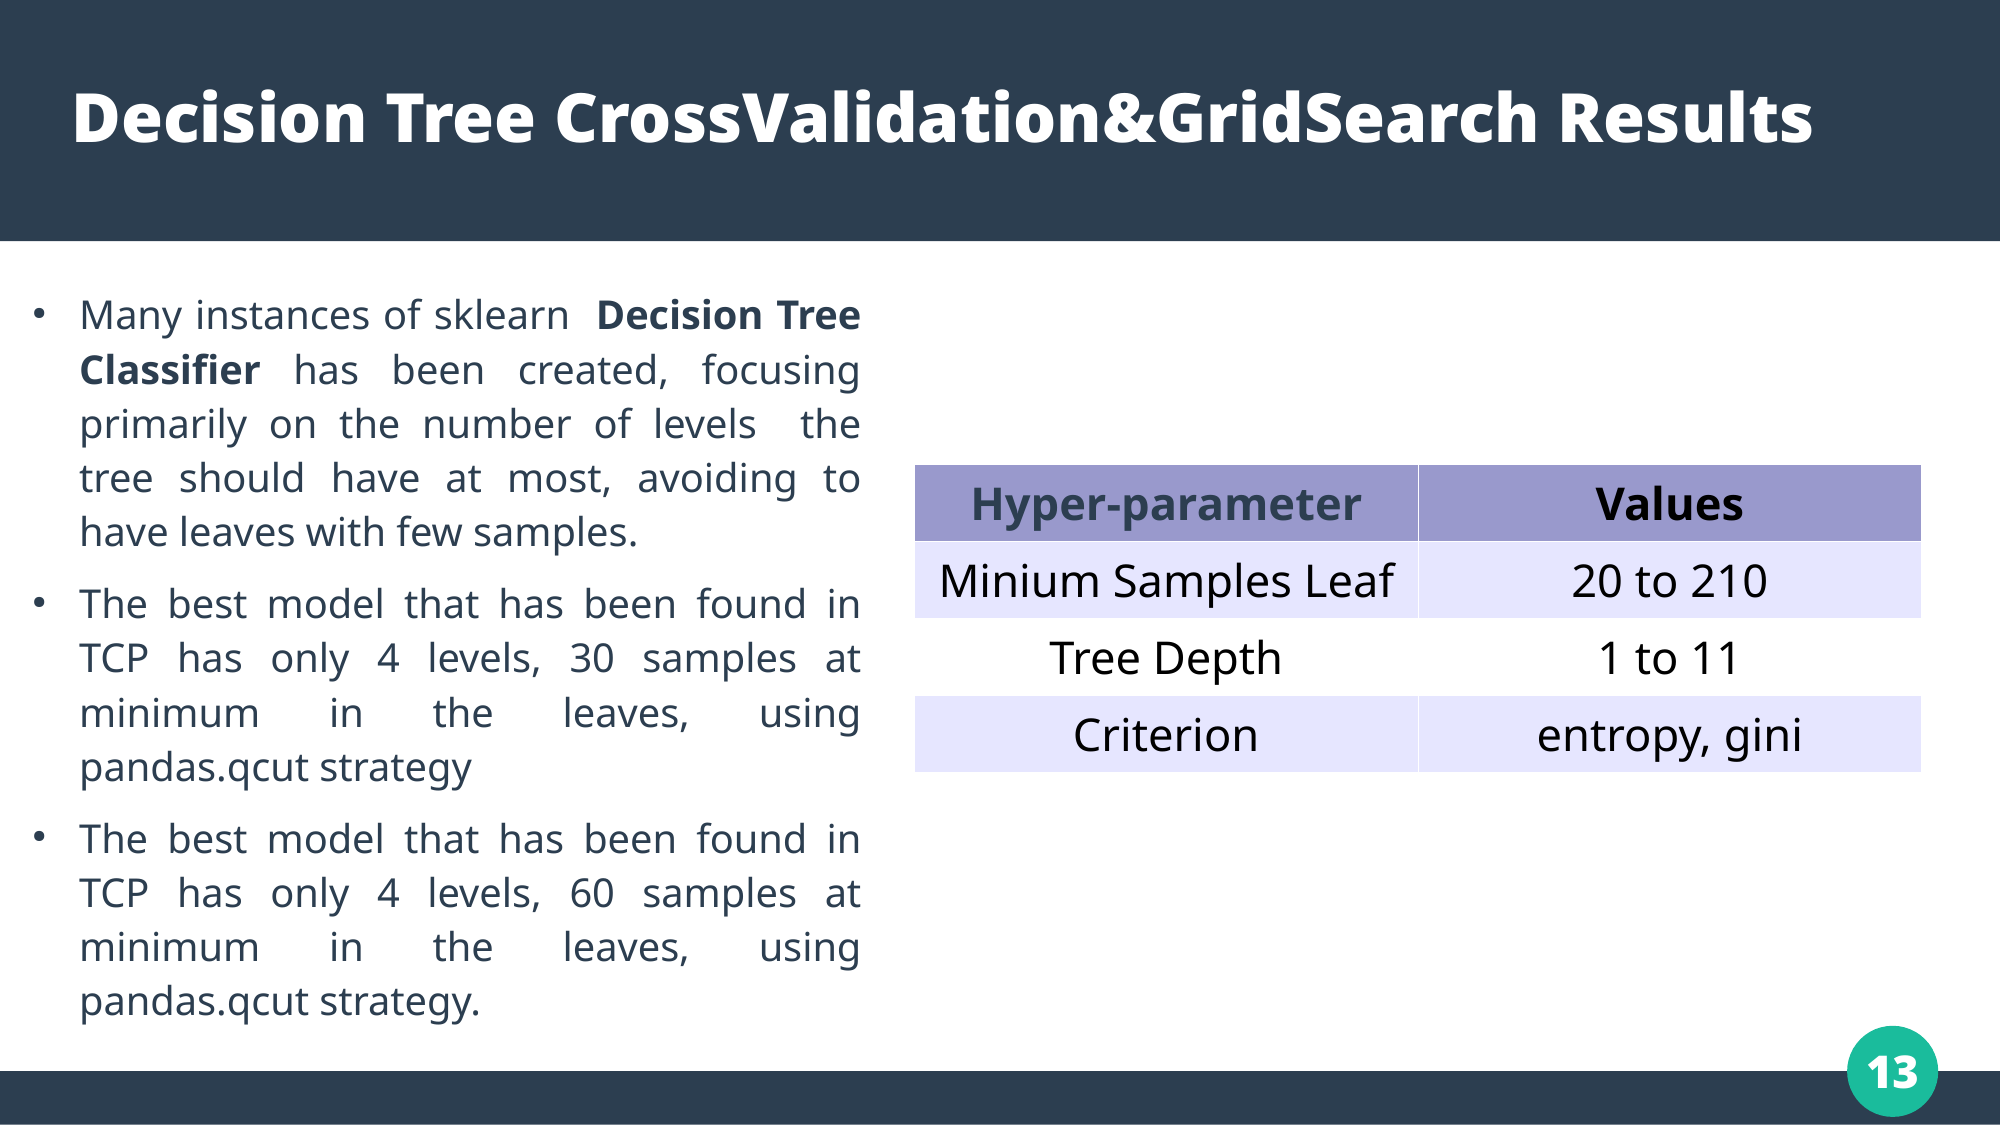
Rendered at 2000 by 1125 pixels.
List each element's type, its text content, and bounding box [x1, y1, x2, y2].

table_header Hyper-parameter [915, 465, 1418, 541]
table_header Values [1419, 465, 1921, 541]
table_cell Tree Depth [915, 619, 1418, 695]
table_cell 1 to 11 [1419, 619, 1921, 695]
table_cell Minium Samples Leaf [915, 542, 1418, 618]
table_cell entropy, gini [1419, 696, 1921, 772]
title Decision Tree CrossValidation&GridSearch Results [71, 44, 1929, 188]
table_cell Criterion [915, 696, 1418, 772]
list Many instances of sklearn Decision Tree Classifier has been created, focusing primarily on the number of levels the tree should have at most, avoiding to have leaves with few samples. The best model that has been found in TCP has only 4 levels, 30 samples at minimum in the leaves, using pandas.qcut strategy The best model that has been found in TCP has only 4 levels, 60 samples at minimum in the leaves, using pandas.qcut strategy. [32, 271, 862, 1043]
table_cell 20 to 210 [1419, 542, 1921, 618]
